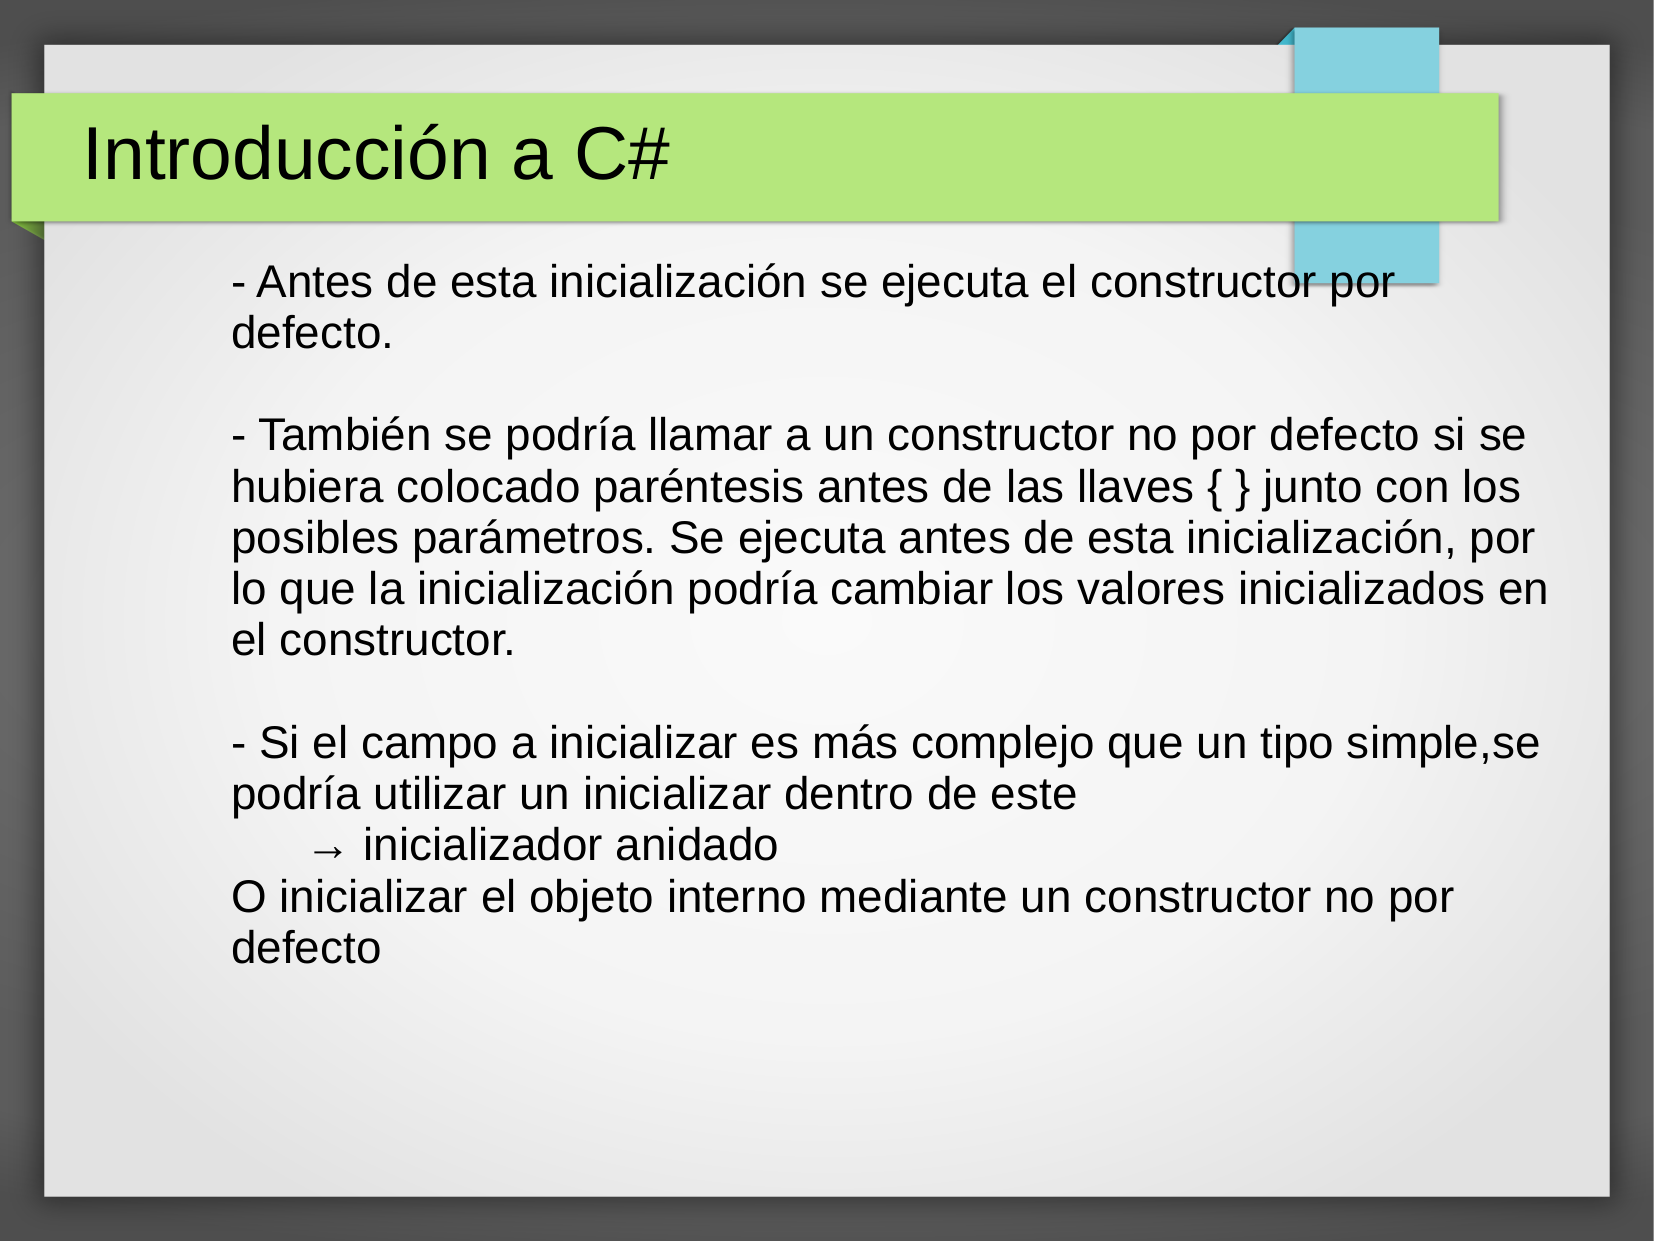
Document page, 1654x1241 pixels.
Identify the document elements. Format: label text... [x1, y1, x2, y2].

title Introducción a C# [82, 94, 1264, 213]
text_box - Antes de esta inicialización se ejecuta el constructor por defecto. - También se podría llamar a un constructor no por defecto si se hubiera colocado paréntesis antes de las llaves { } junto con los posibles parámetros. Se ejecuta antes de esta inicialización, por lo que la inicialización podría cambiar los valores inicializados en el constructor. - Si el campo a inicializar es más complejo que un tipo simple,se podría utilizar un inicializar dentro de este → inicializador anidado O inicializar el objeto interno mediante un constructor no por defecto [68, 248, 1571, 1032]
picture [0, 0, 1654, 1241]
